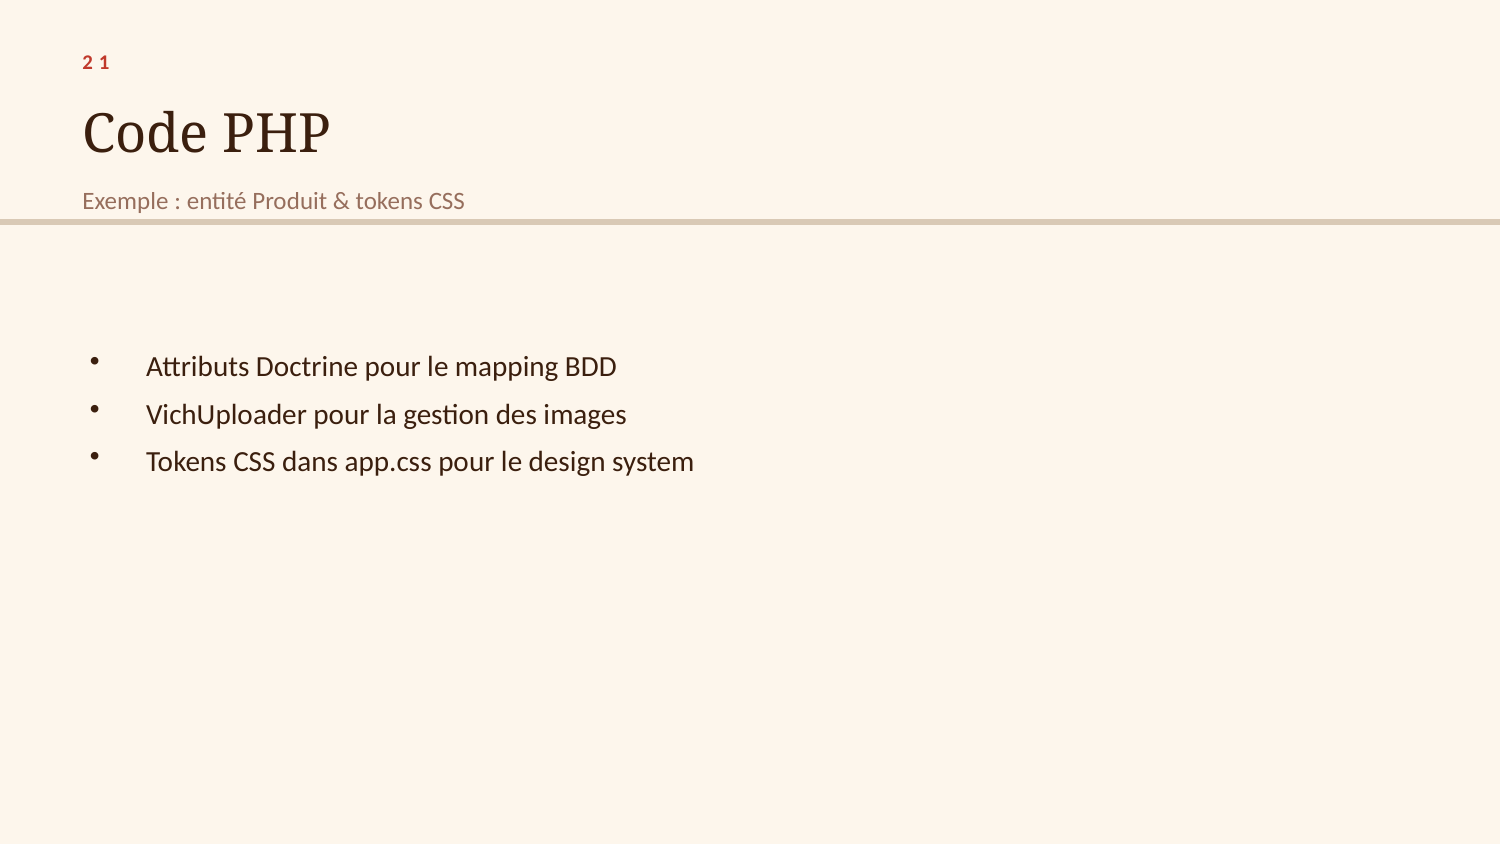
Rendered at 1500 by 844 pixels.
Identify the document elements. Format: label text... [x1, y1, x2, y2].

text_box Attributs Doctrine pour le mapping BDD VichUploader pour la gestion des images Tokens CSS dans app.css pour le design system [74, 262, 1425, 563]
text_box Code PHP [67, 82, 1433, 176]
text_box Exemple : entité Produit & tokens CSS [67, 176, 1433, 222]
text_box [0, 0, 1500, 225]
text_box 21 [67, 41, 218, 80]
